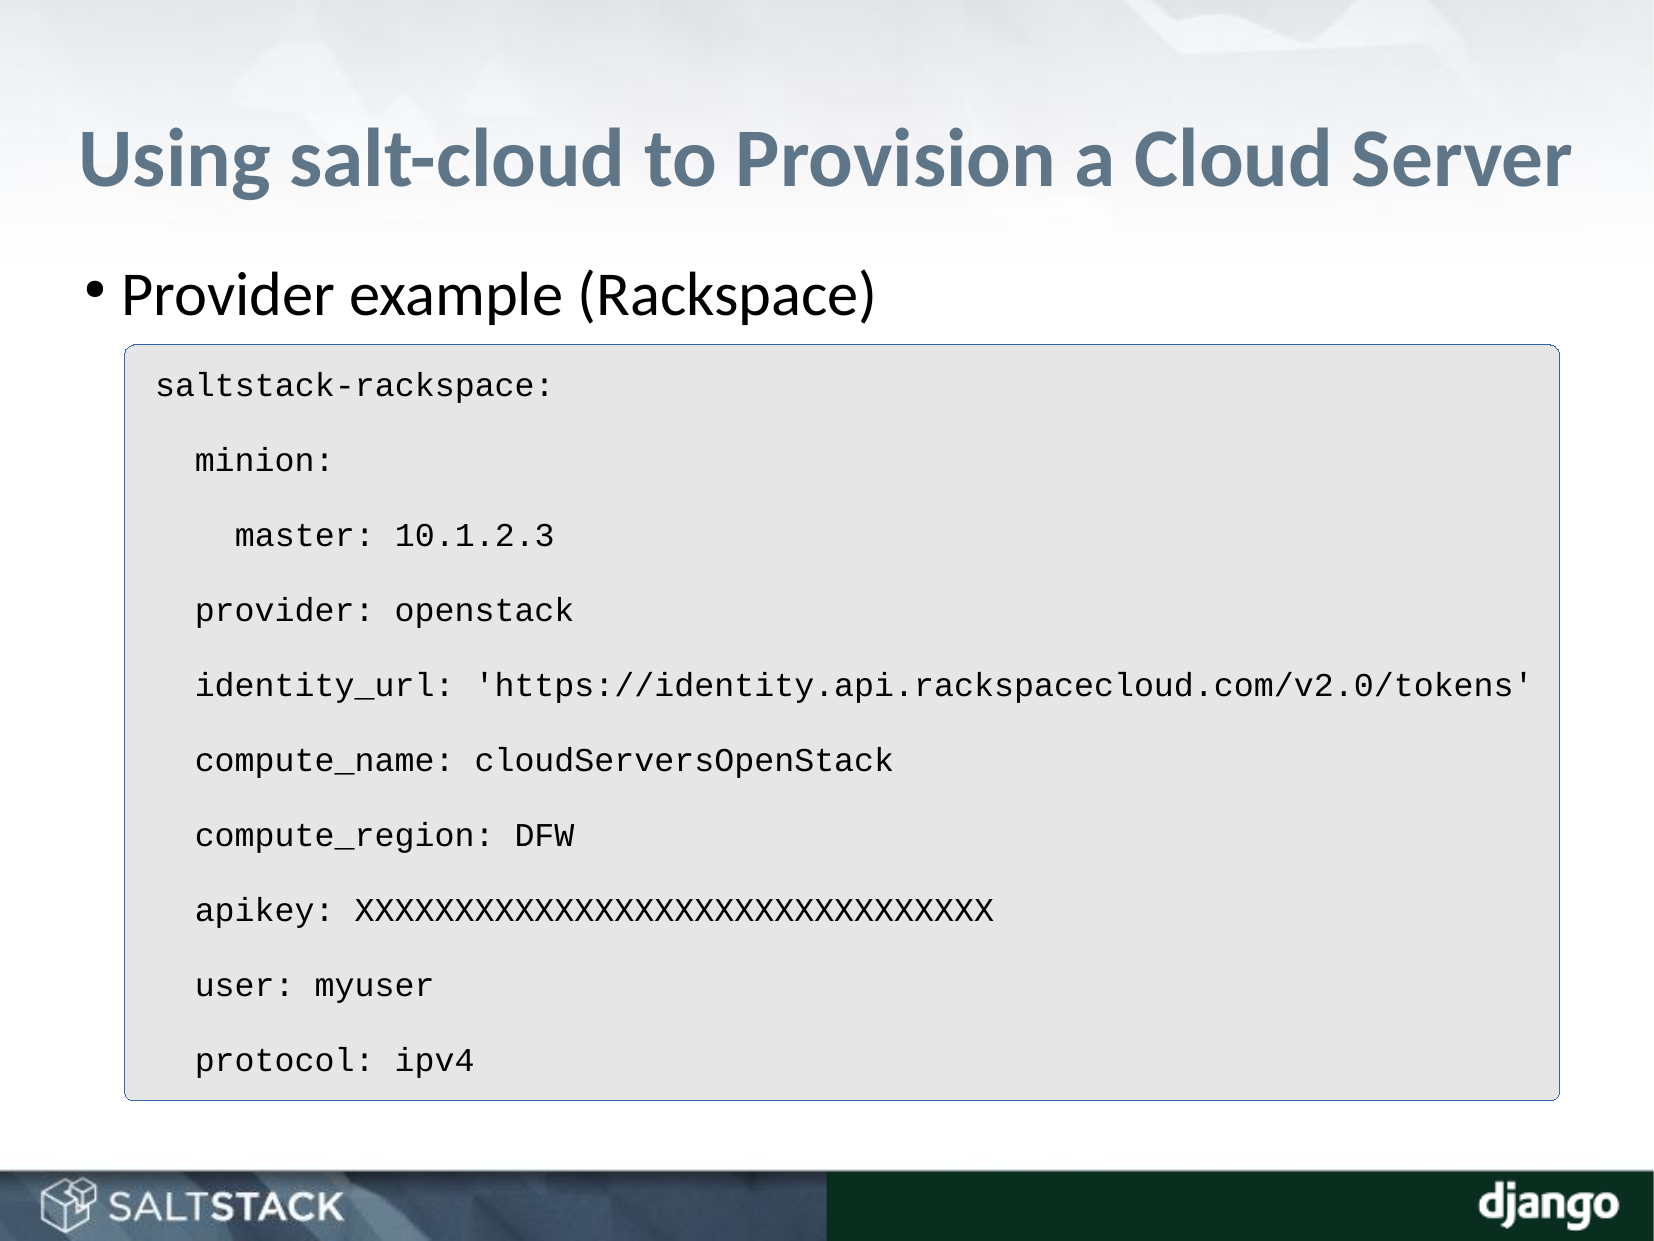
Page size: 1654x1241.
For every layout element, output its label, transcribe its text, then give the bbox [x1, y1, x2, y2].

text_box Provider example (Rackspace) saltstack-rackspace: minion: master: 10.1.2.3 provider: openstack identity_url: 'https://identity.api.rackspacecloud.com/v2.0/tokens' compute_name: cloudServersOpenStack compute_region: DFW apikey: XXXXXXXXXXXXXXXXXXXXXXXXXXXXXXXX user: myuser protocol: ipv4 [69, 245, 1585, 333]
picture [0, 0, 1654, 1241]
text_box Using salt-cloud to Provision a Cloud Server [82, 49, 1571, 245]
text_box [124, 344, 1560, 1101]
